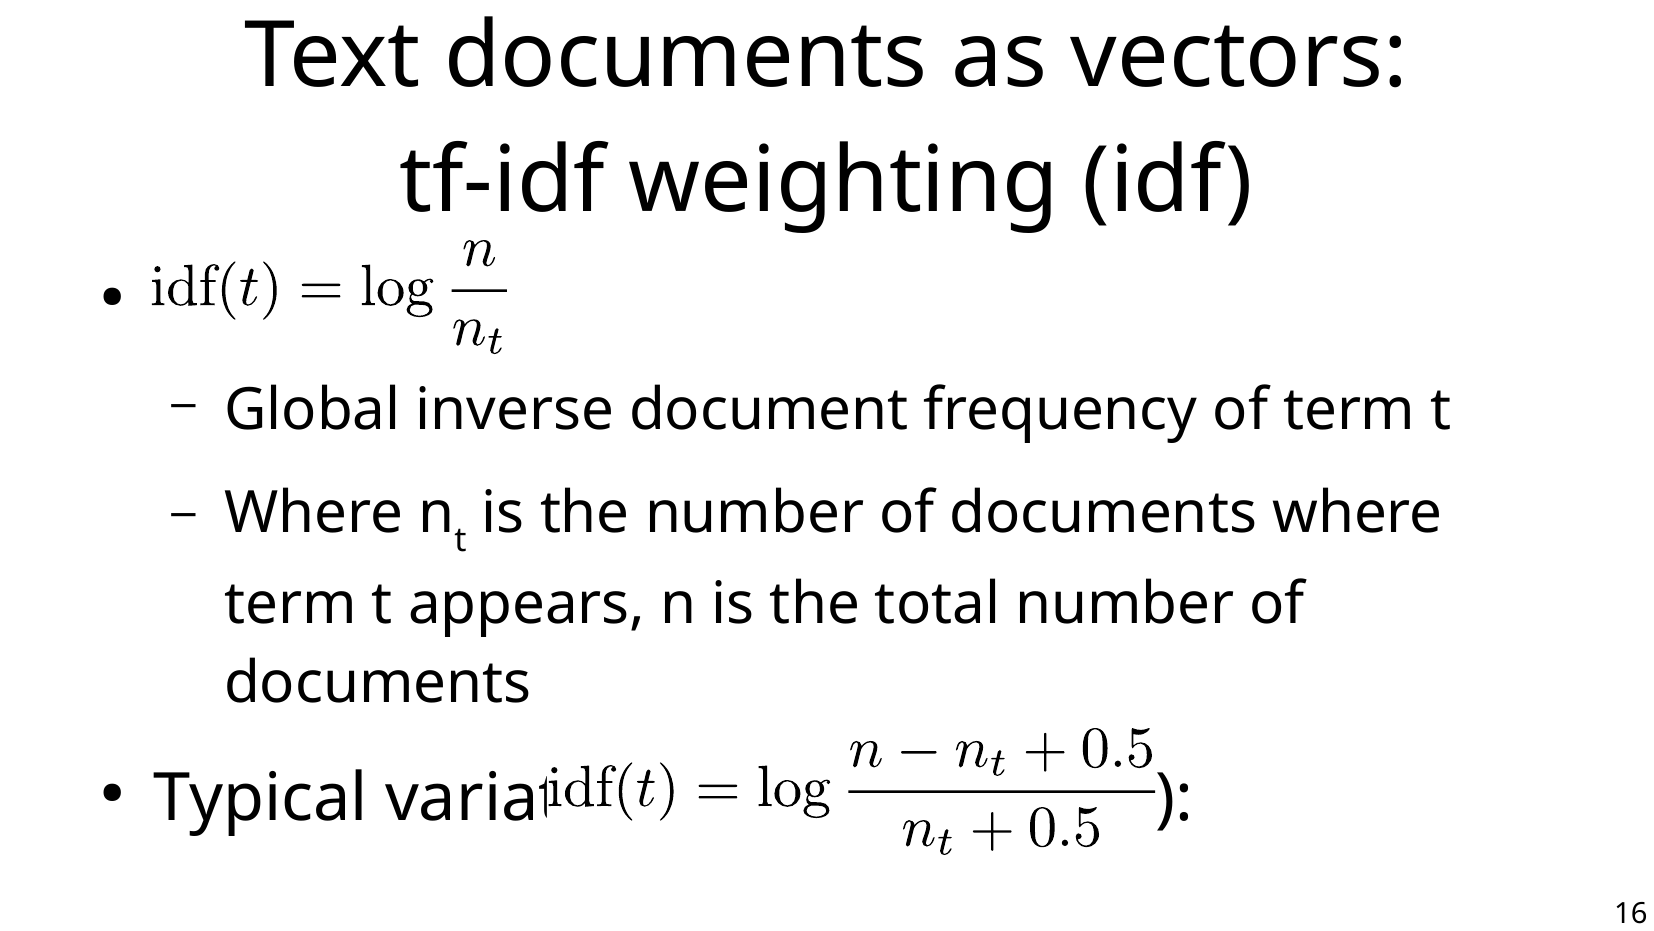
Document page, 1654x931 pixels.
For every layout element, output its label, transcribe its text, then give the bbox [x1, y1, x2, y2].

text_box [150, 240, 507, 355]
title Text documents as vectors: tf-idf weighting (idf) [82, 1, 1571, 226]
text_box [546, 728, 1156, 856]
list Global inverse document frequency of term t Where nt is the number of documents where term t appears, n is the total number of documents Typical variation (in Okapi BM25): [82, 253, 1571, 886]
